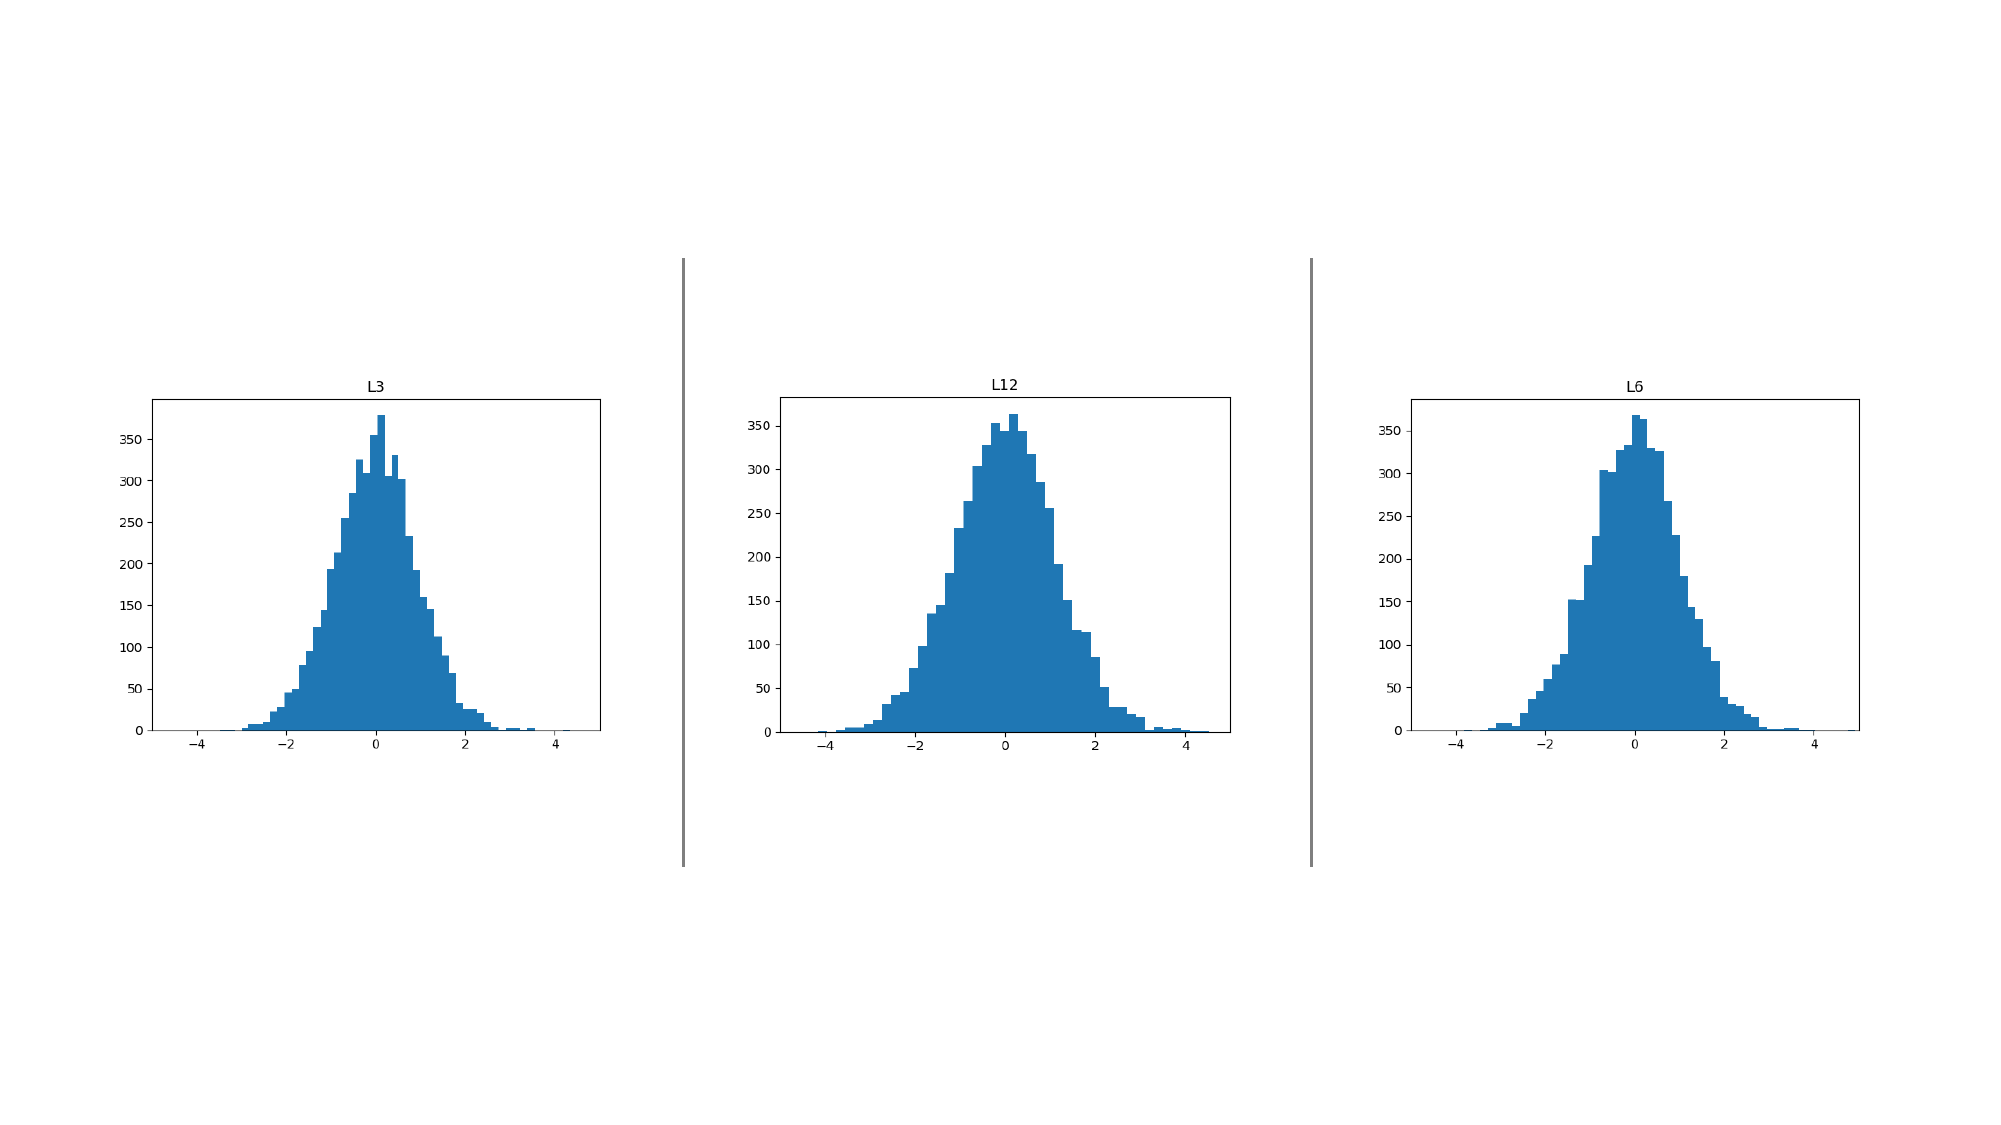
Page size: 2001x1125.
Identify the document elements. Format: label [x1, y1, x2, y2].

picture [79, 347, 657, 777]
picture [707, 345, 1288, 779]
picture [1338, 347, 1916, 777]
